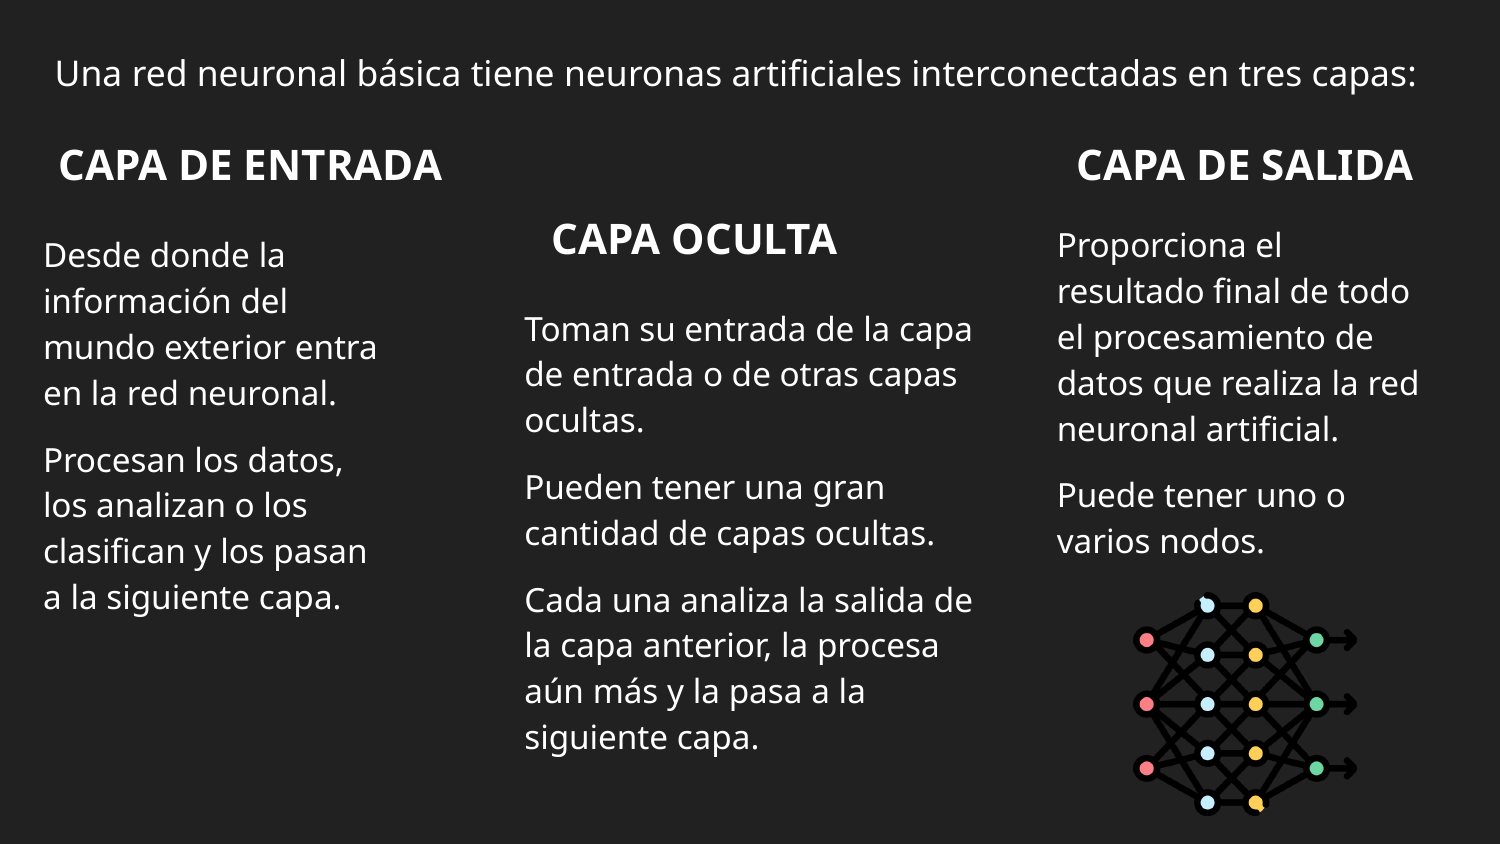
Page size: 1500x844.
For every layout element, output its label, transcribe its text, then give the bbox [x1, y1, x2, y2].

text_box Toman su entrada de la capa de entrada o de otras capas ocultas. Pueden tener una gran cantidad de capas ocultas. Cada una analiza la salida de la capa anterior, la procesa aún más y la pasa a la siguiente capa. [509, 286, 1005, 844]
title CAPA DE SALIDA [1042, 123, 1448, 203]
text_box Desde donde la información del mundo exterior entra en la red neuronal. Procesan los datos, los analizan o los clasifican y los pasan a la siguiente capa. [28, 213, 399, 632]
list Una red neuronal básica tiene neuronas artificiales interconectadas en tres capas: [39, 29, 1461, 124]
text_box Proporciona el resultado final de todo el procesamiento de datos que realiza la red neuronal artificial. Puede tener uno o varios nodos. [1041, 203, 1448, 576]
title CAPA OCULTA [509, 197, 880, 292]
title CAPA DE ENTRADA [28, 123, 473, 218]
picture [1133, 592, 1357, 816]
